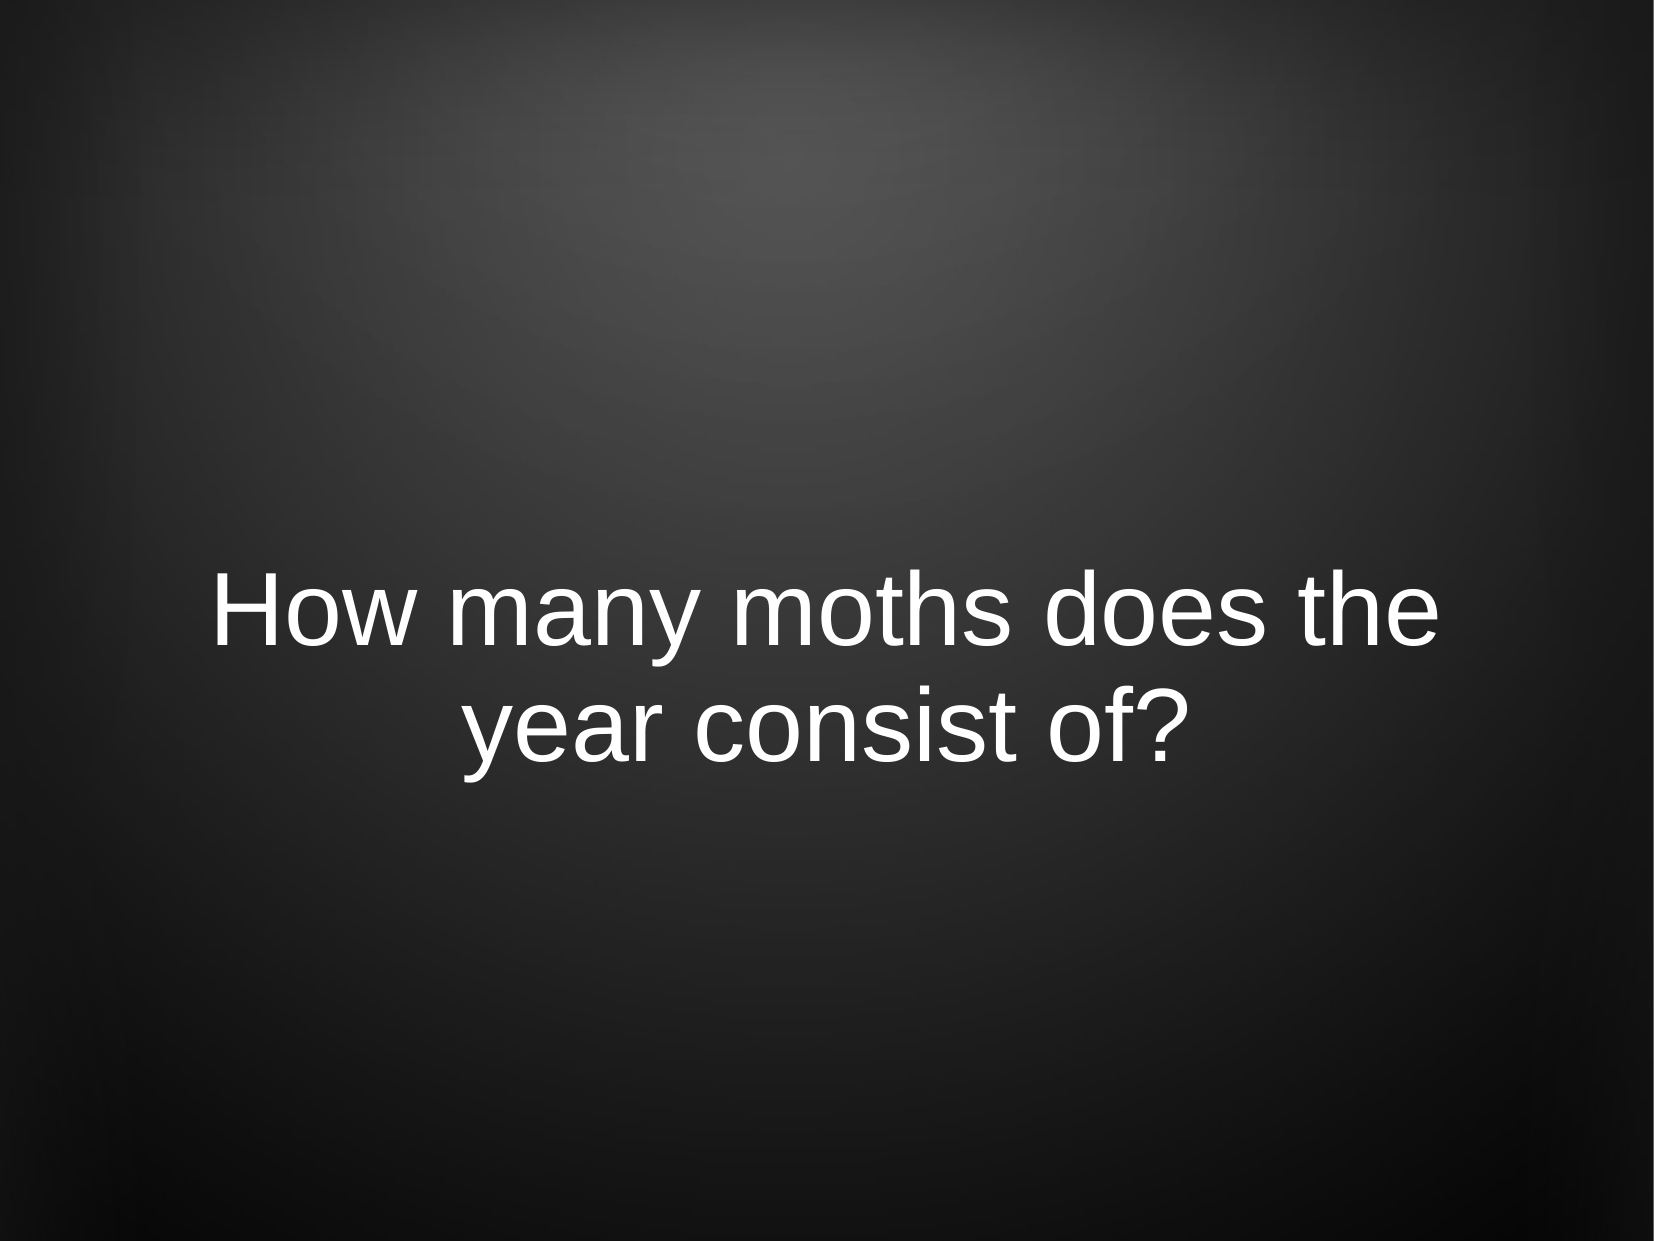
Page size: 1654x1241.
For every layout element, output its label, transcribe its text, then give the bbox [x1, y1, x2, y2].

picture [0, 0, 1654, 1241]
text_box How many moths does the year consist of? [82, 543, 1571, 791]
